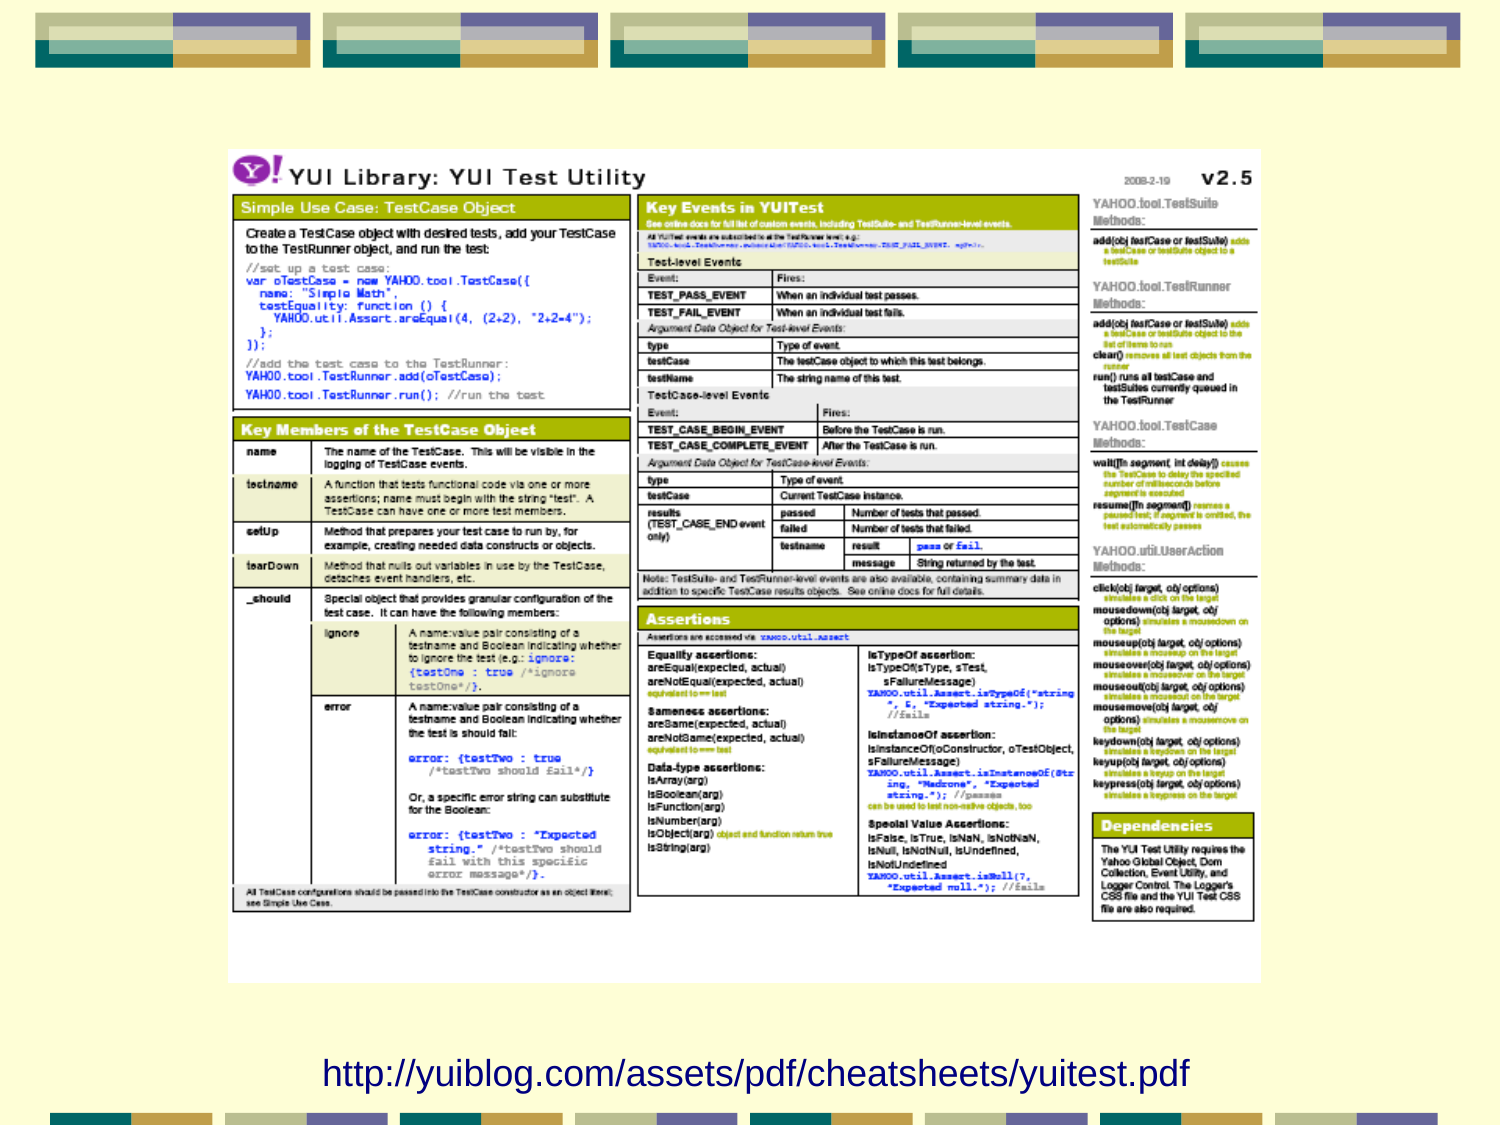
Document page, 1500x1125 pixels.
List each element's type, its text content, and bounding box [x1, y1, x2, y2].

picture [228, 149, 1261, 983]
text_box http://yuiblog.com/assets/pdf/cheatsheets/yuitest.pdf [176, 1049, 1337, 1106]
